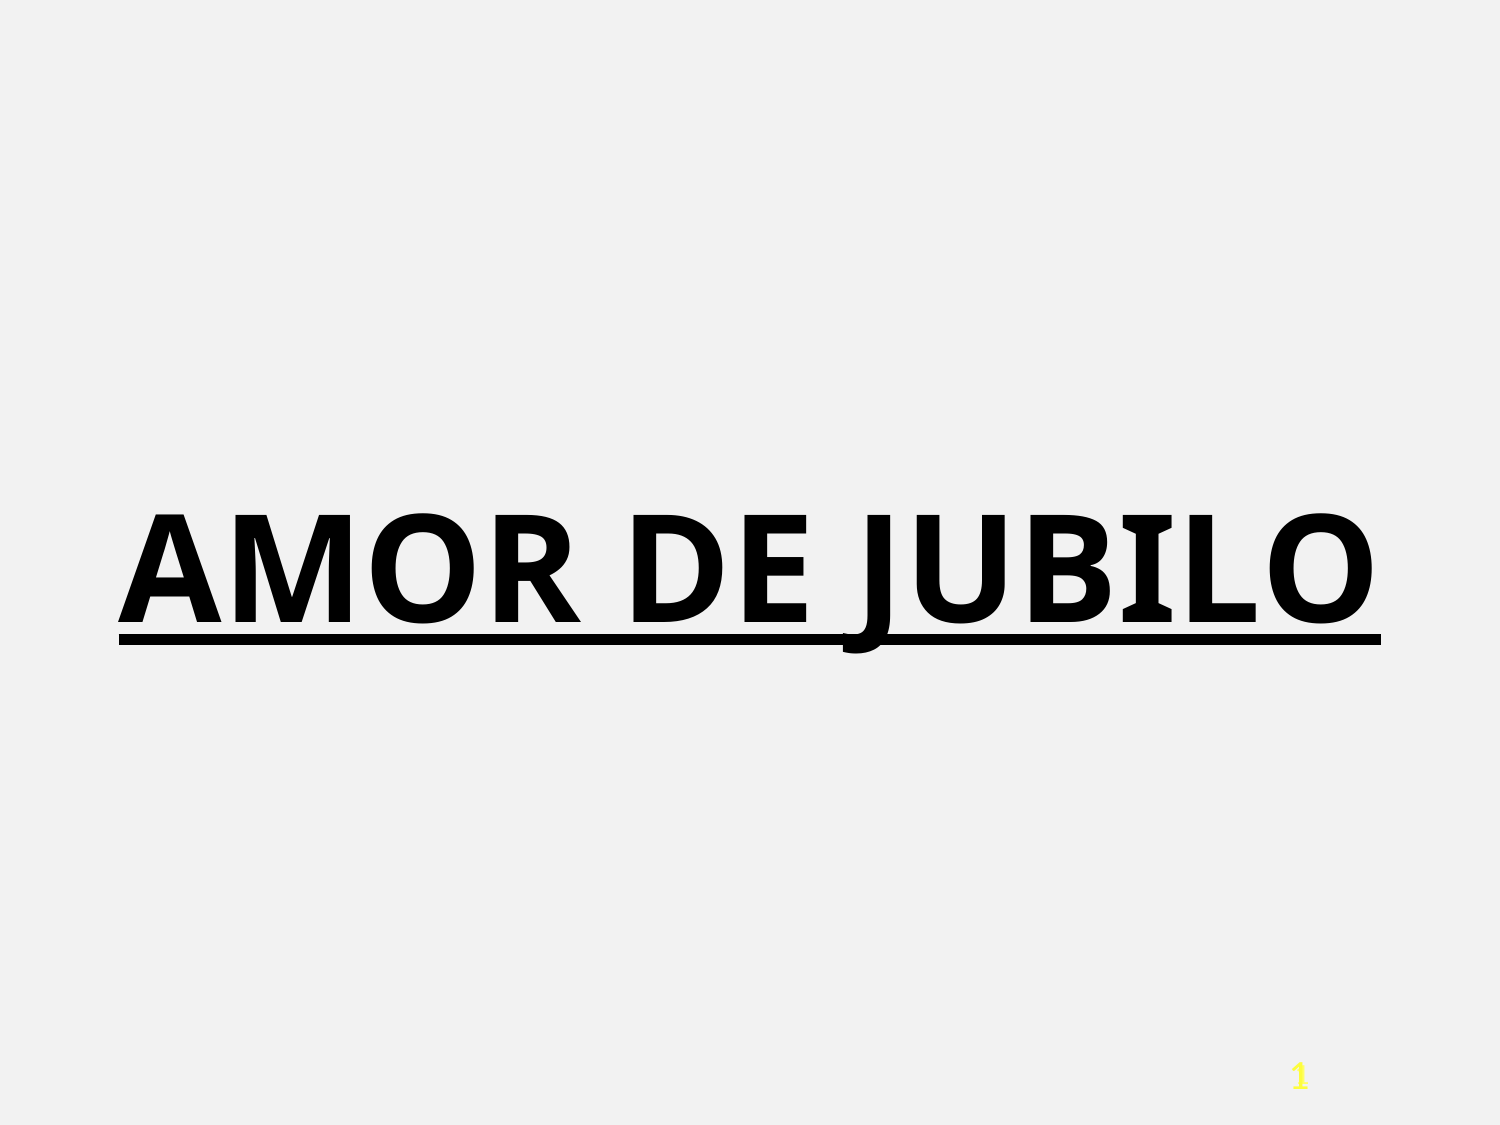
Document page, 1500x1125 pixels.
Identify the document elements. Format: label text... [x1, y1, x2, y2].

text_box <número> [974, 1042, 1325, 1103]
text_box AMOR DE JUBILO [75, 427, 1426, 698]
